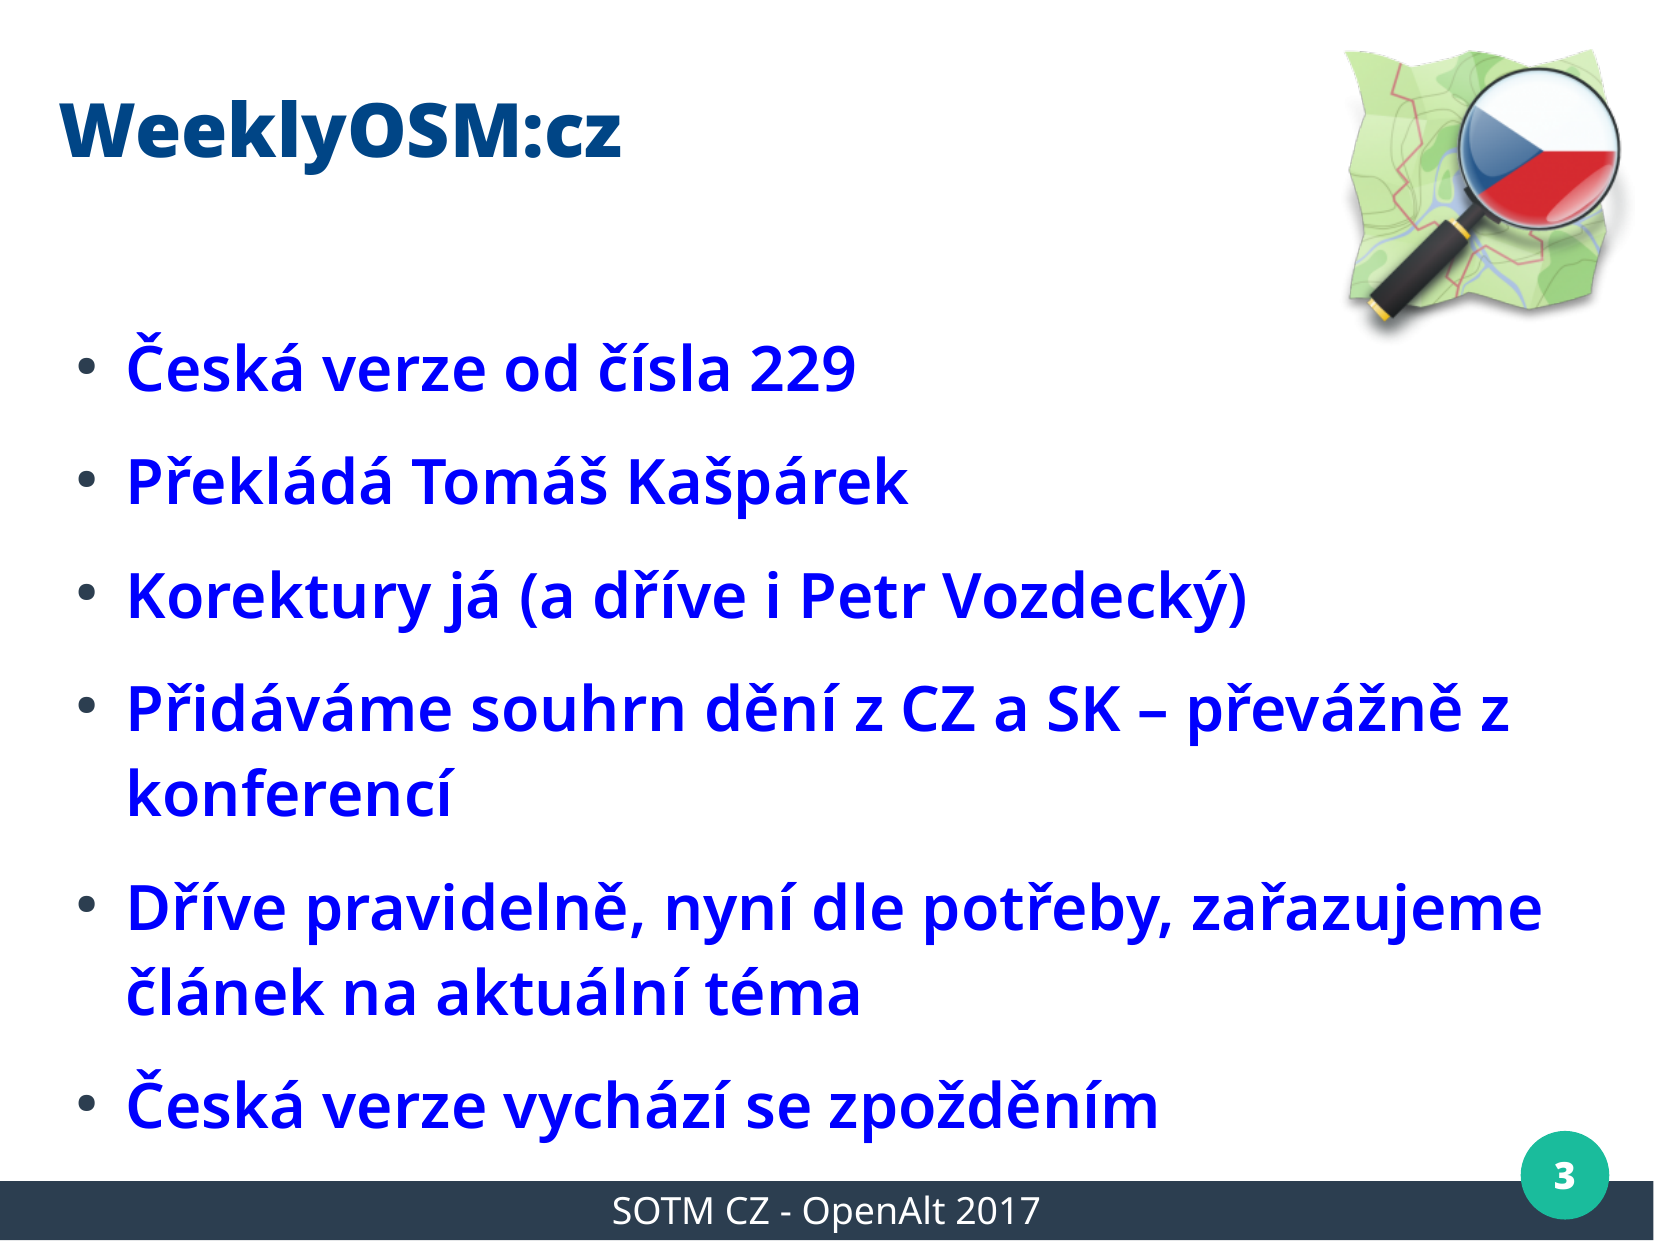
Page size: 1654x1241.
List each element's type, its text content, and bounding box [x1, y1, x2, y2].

picture [1334, 49, 1635, 350]
list Česká verze od čísla 229 Překládá Tomáš Kašpárek Korektury já (a dříve i Petr Vozdecký) Přidáváme souhrn dění z CZ a SK – převážně z konferencí Dříve pravidelně, nyní dle potřeby, zařazujeme článek na aktuální téma Česká verze vychází se zpožděním [59, 324, 1595, 1152]
title WeeklyOSM:cz [59, 49, 1347, 207]
